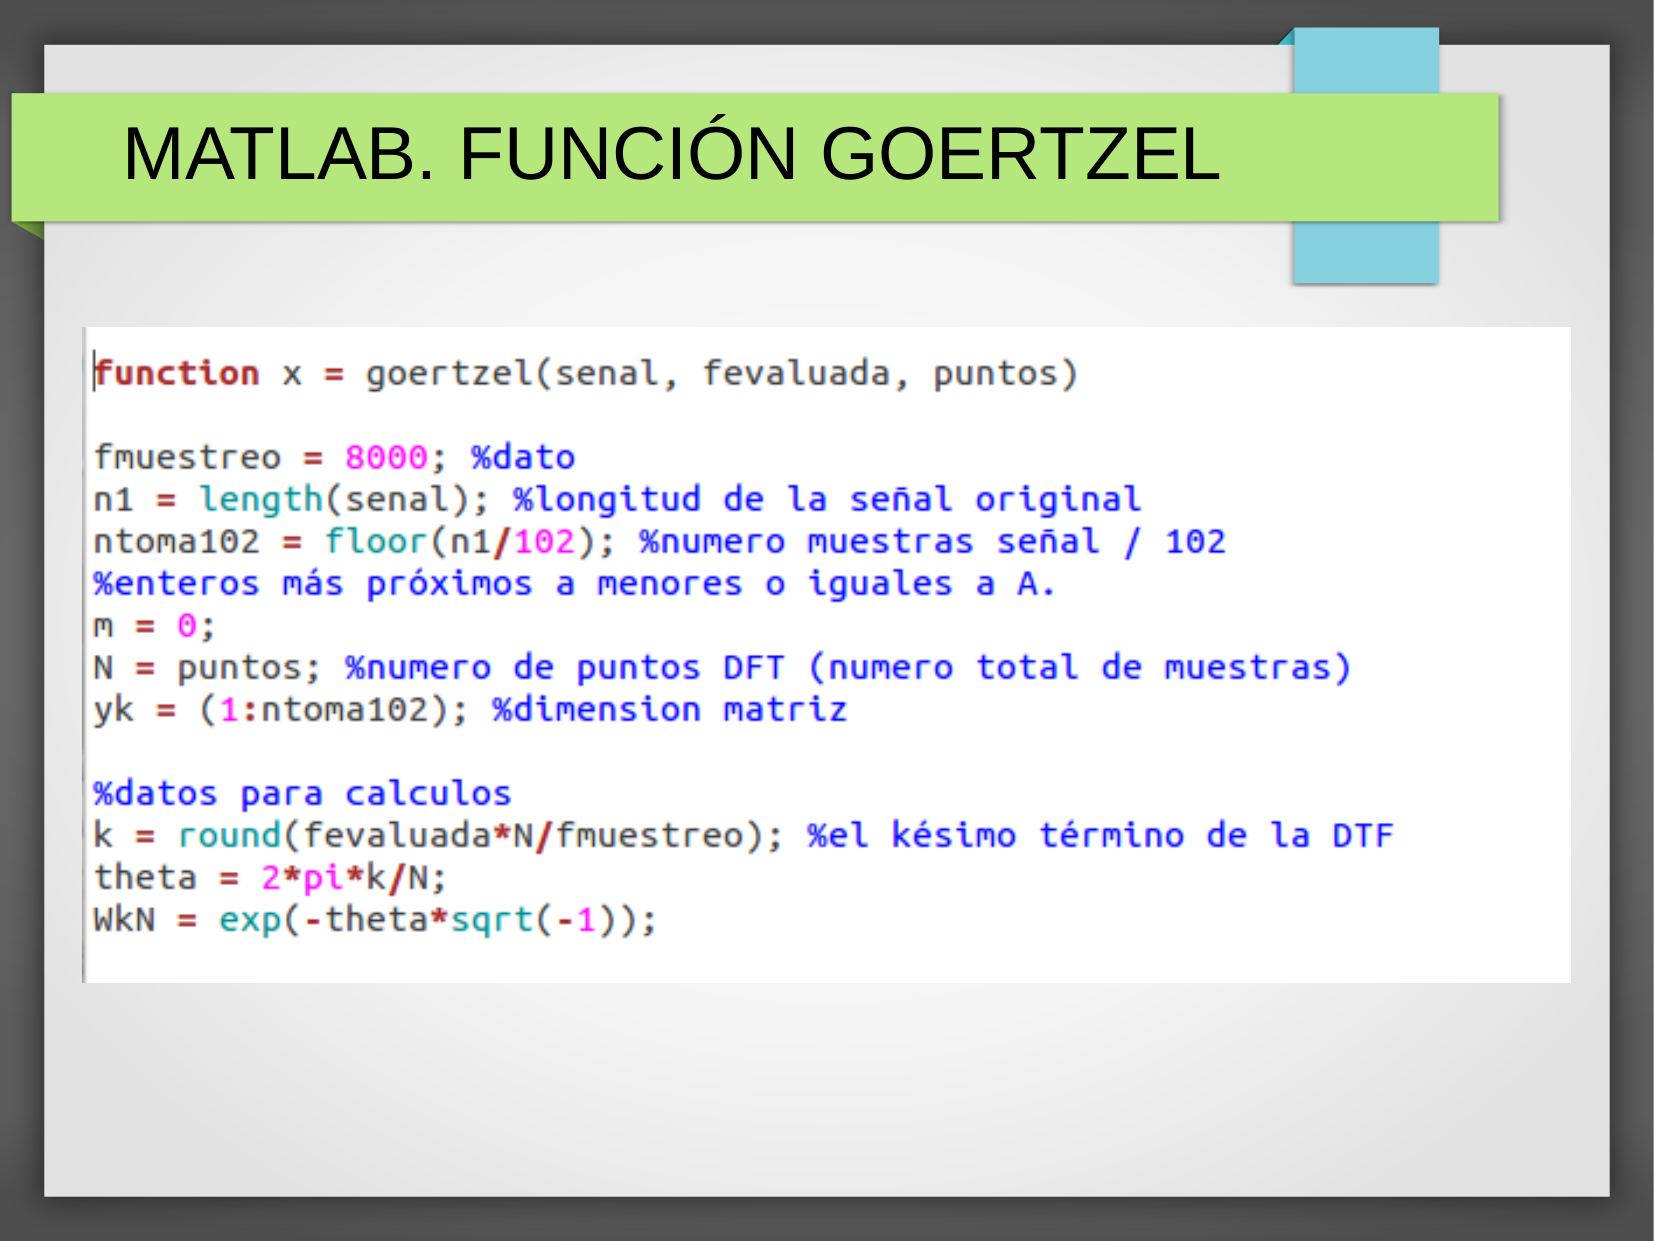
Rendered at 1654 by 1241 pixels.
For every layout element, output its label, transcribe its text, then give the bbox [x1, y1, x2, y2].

title MATLAB. FUNCIÓN GOERTZEL [82, 94, 1264, 213]
picture [0, 0, 1654, 1241]
